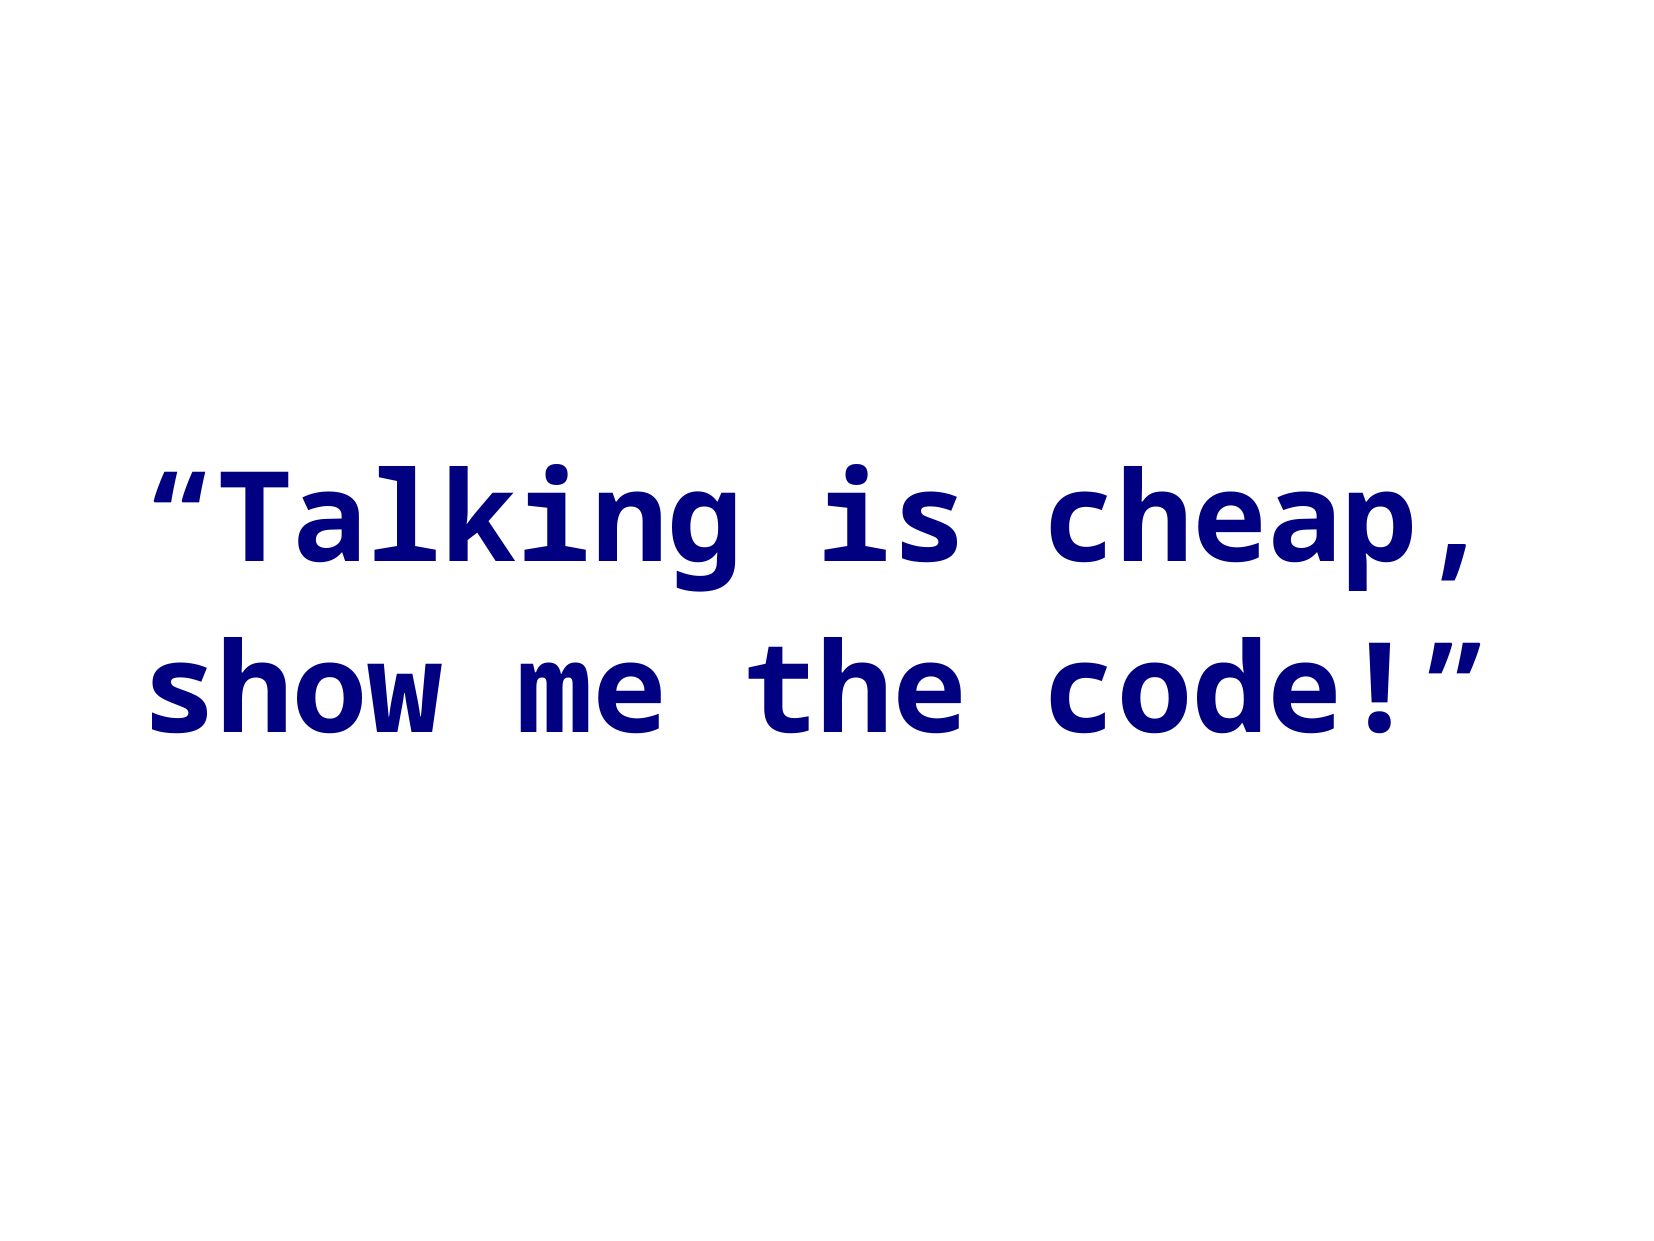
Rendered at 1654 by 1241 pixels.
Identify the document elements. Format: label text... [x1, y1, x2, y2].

text_box “Talking is cheap, show me the code!” [127, 420, 1562, 755]
